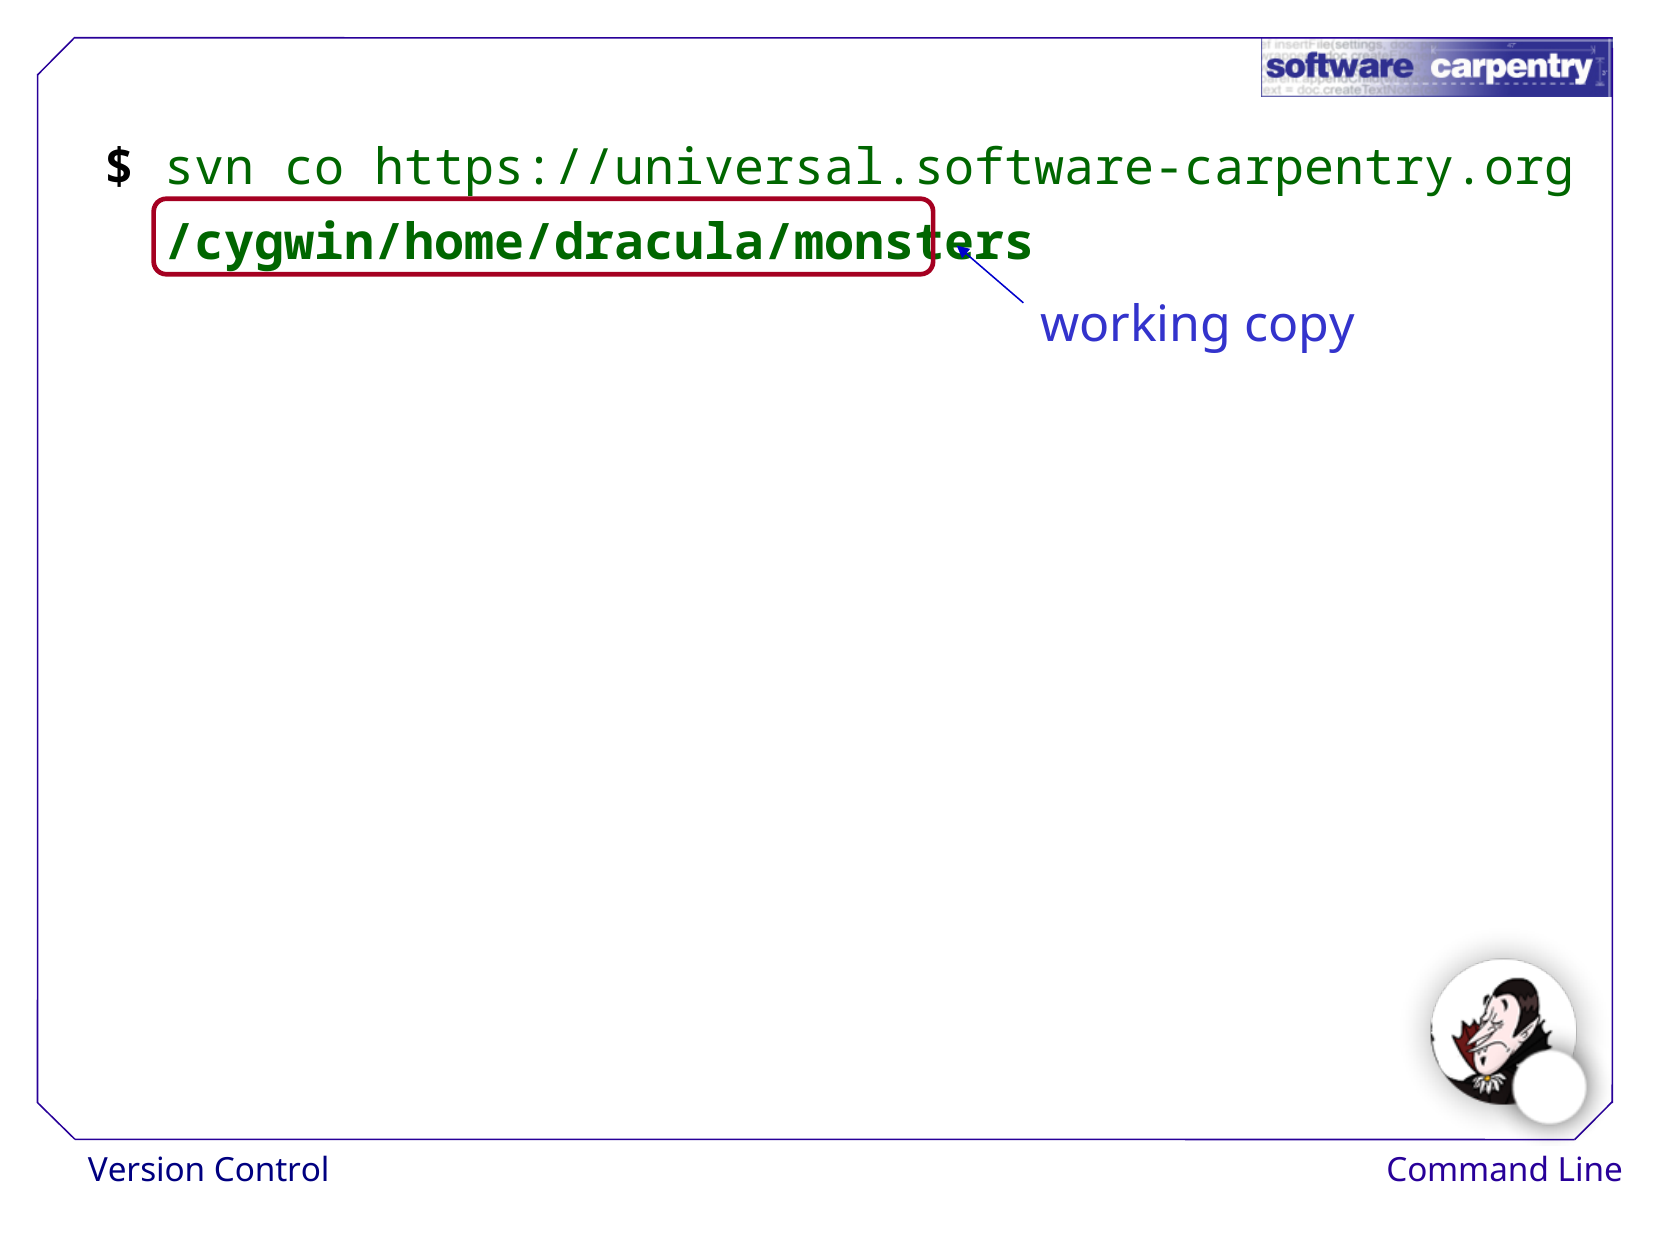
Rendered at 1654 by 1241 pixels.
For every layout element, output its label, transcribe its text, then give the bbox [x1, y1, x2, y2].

picture [1393, 926, 1618, 1146]
text_box $ svn co https://universal.software-carpentry.org /cygwin/home/dracula/monsters [89, 112, 1572, 1036]
picture [1261, 39, 1613, 97]
text_box working copy [1025, 269, 1347, 360]
